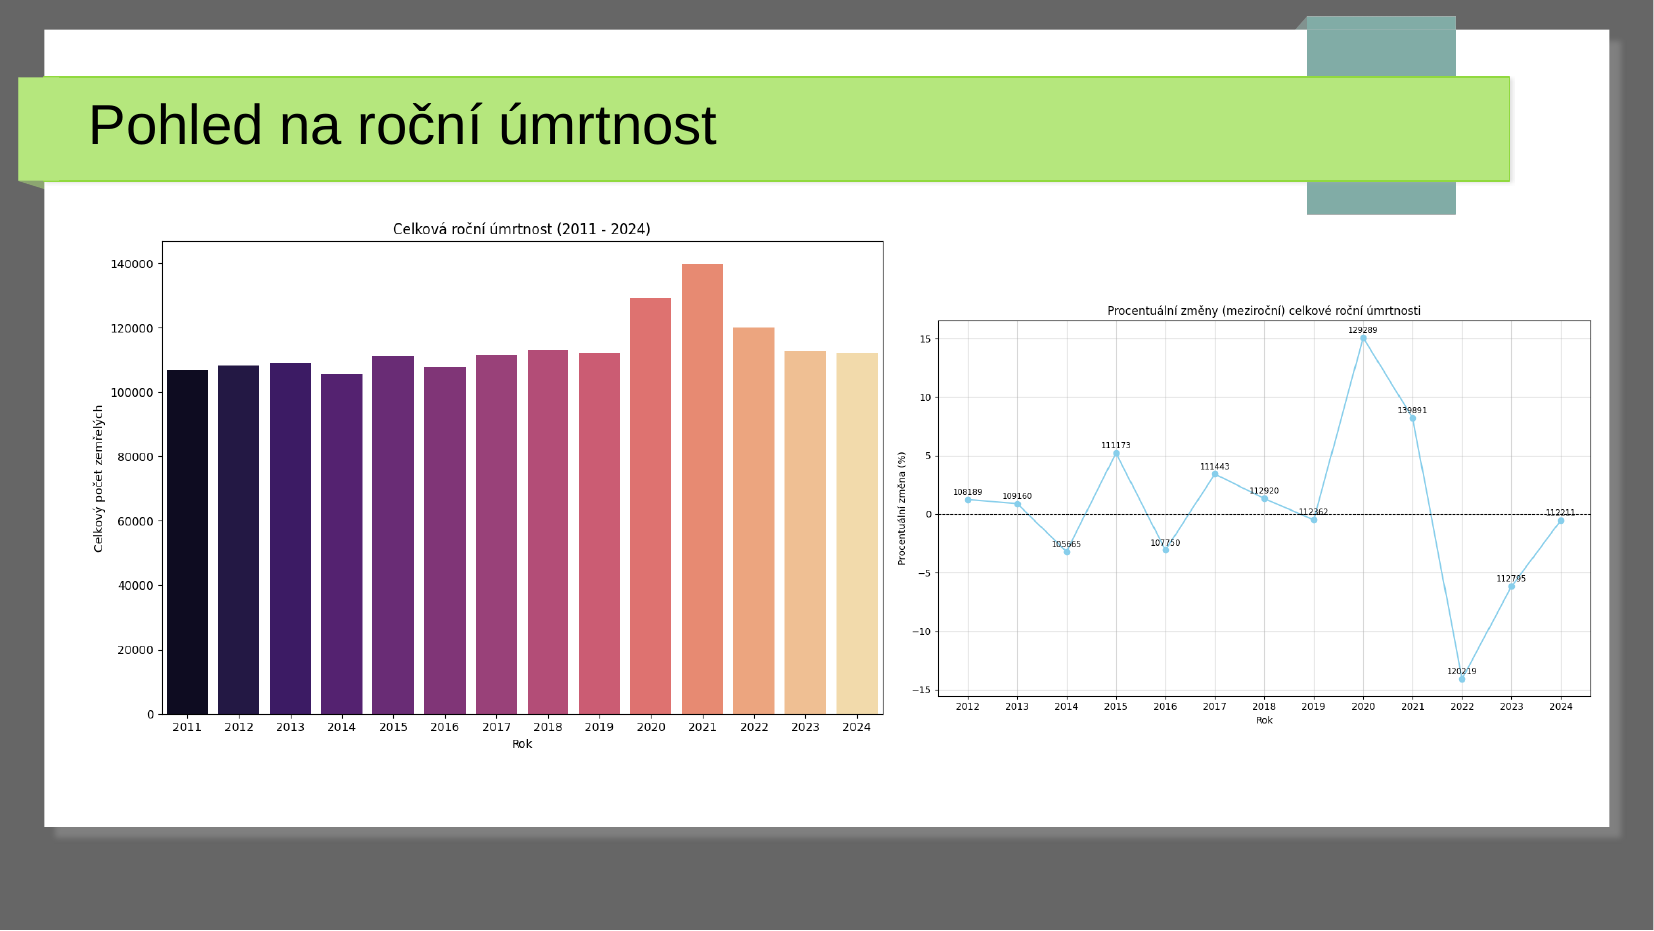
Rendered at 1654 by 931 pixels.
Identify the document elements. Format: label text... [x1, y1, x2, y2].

picture [59, 206, 1601, 768]
title Pohled na roční úmrtnost [88, 73, 1506, 178]
